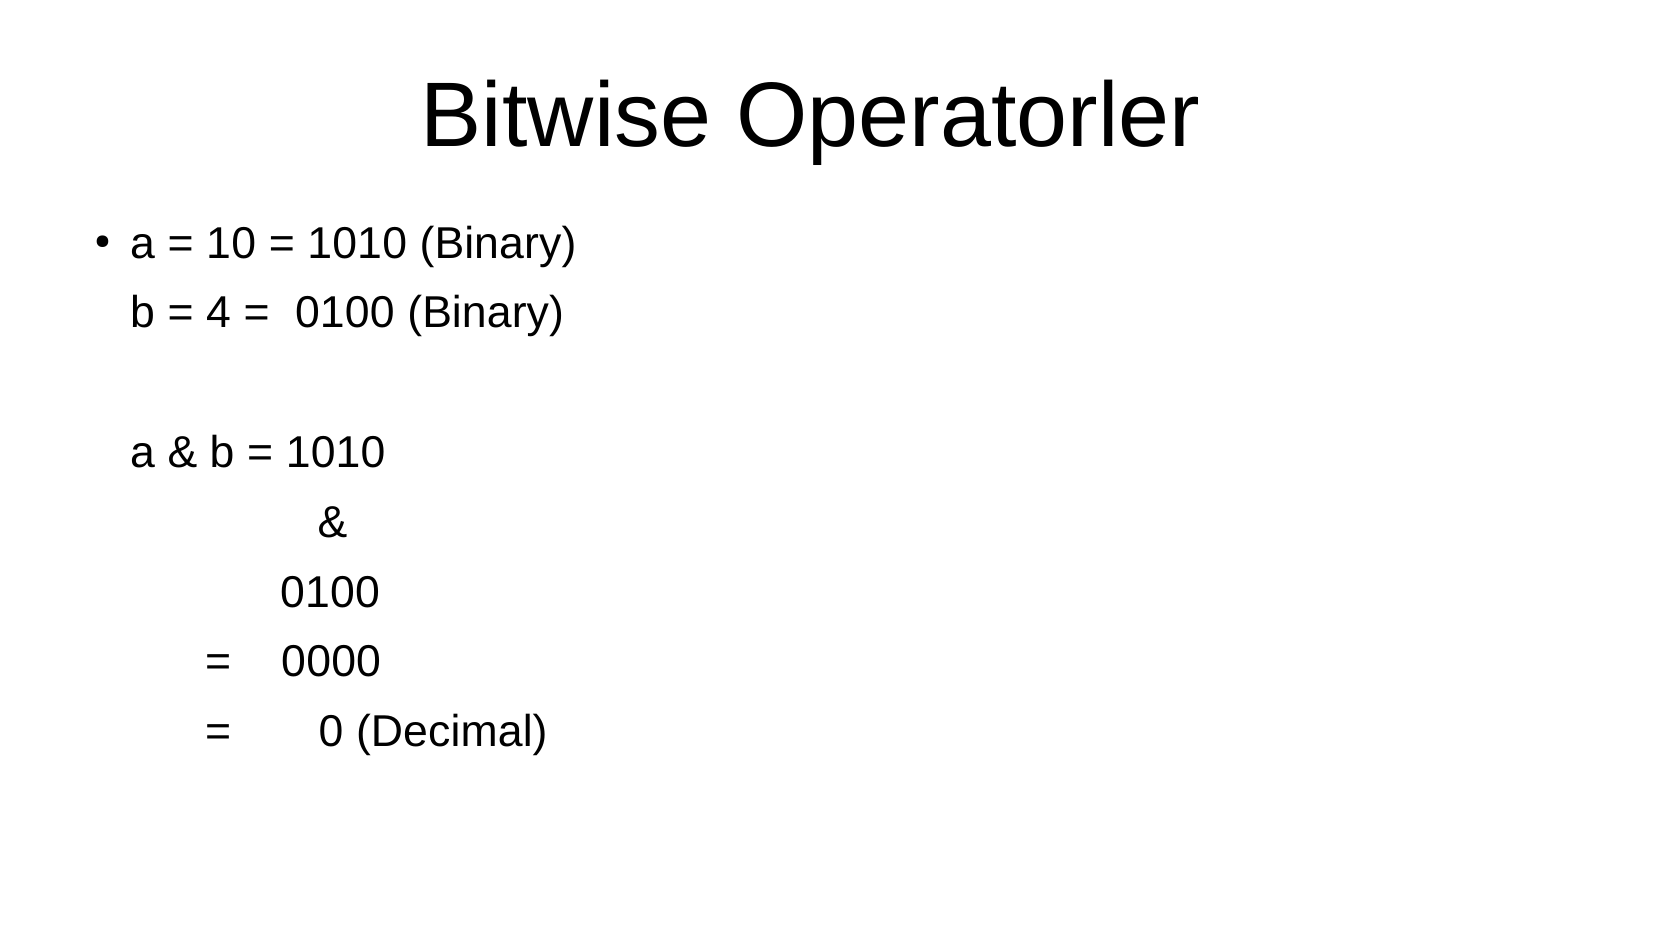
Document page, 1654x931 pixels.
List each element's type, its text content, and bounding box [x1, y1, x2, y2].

title Bitwise Operatorler [82, 37, 1571, 193]
list a = 10 = 1010 (Binary) b = 4 = 0100 (Binary) a & b = 1010 & 0100 = 0000 = 0 (Decimal) [82, 217, 1571, 758]
